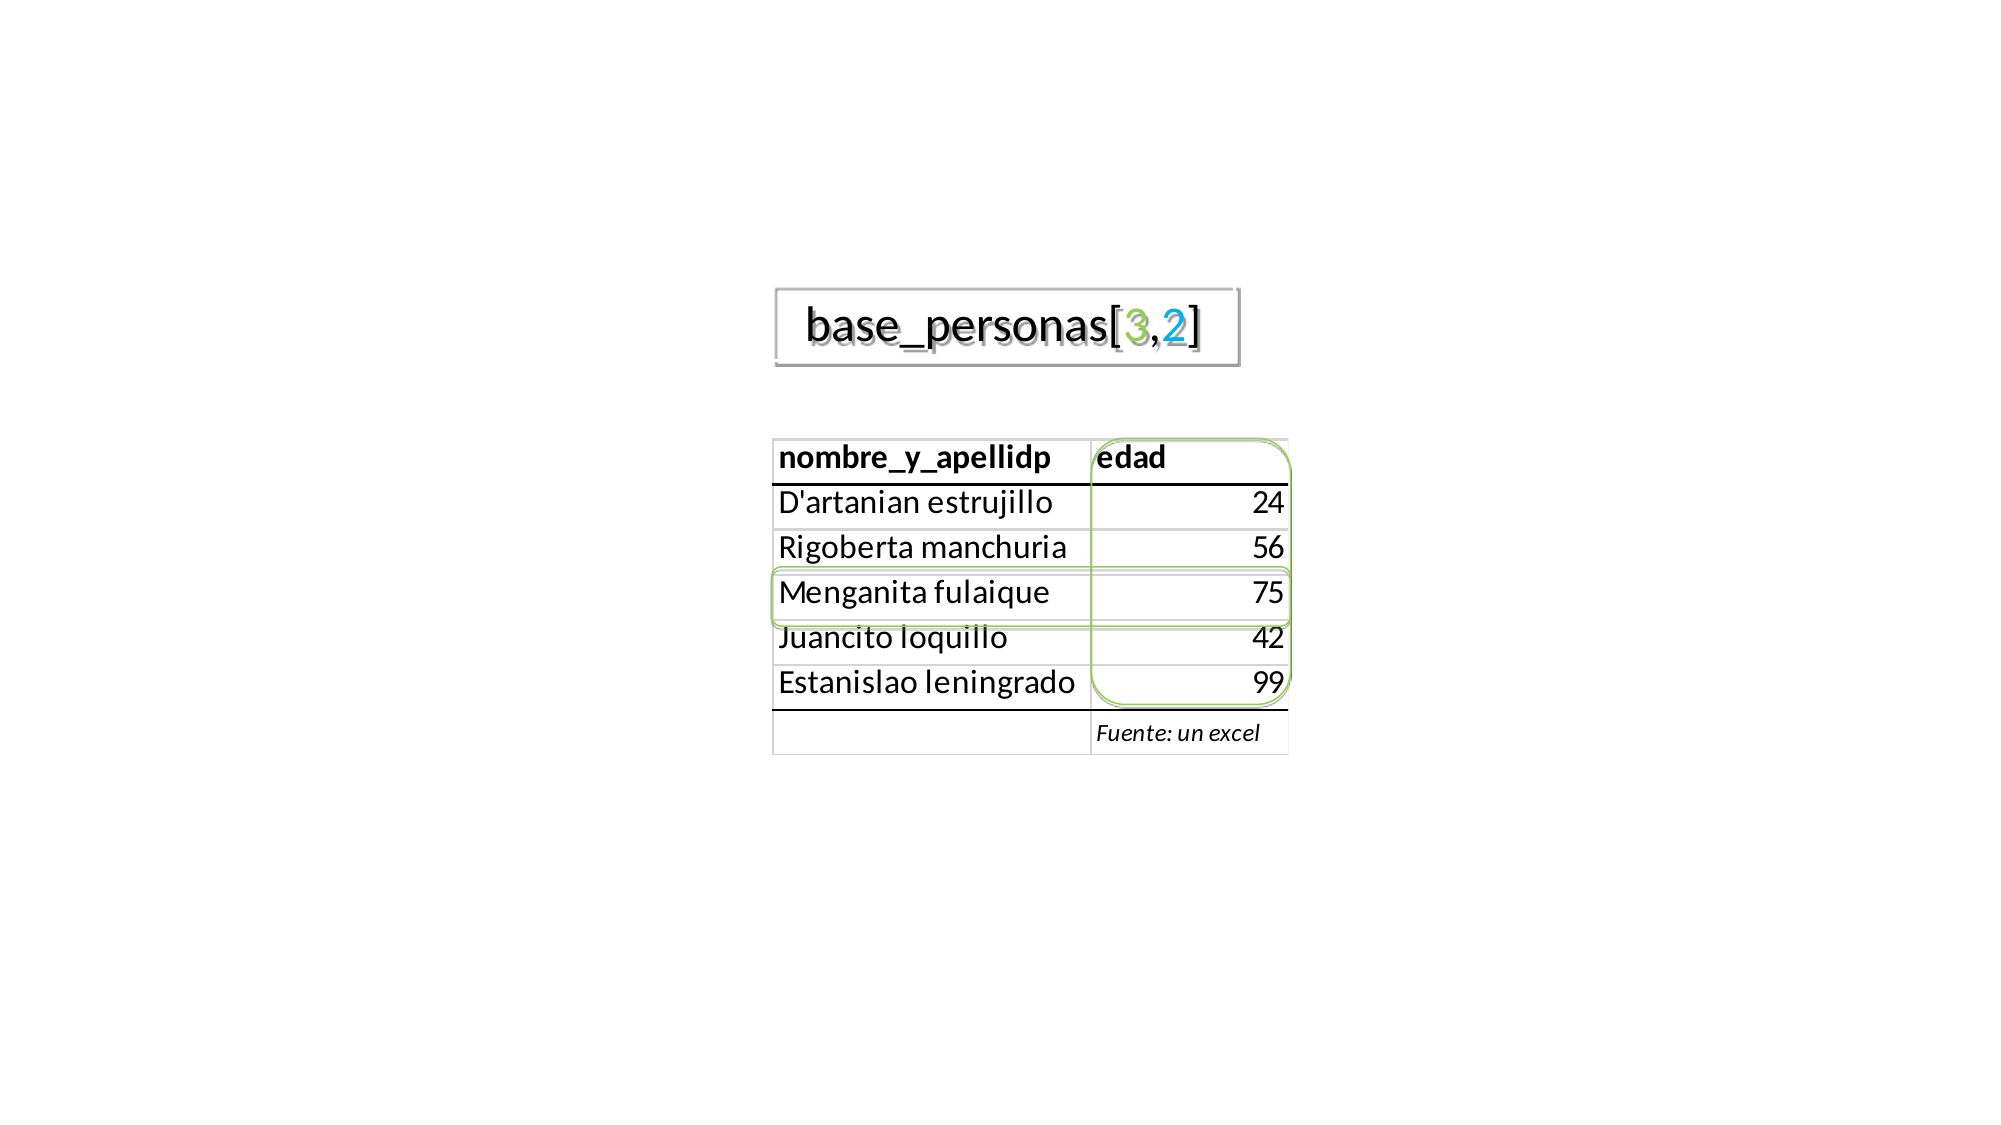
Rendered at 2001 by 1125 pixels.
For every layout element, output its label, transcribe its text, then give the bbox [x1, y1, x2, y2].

picture [773, 572, 1090, 625]
text_box base_personas[3,2] [771, 284, 1235, 361]
picture [771, 625, 1291, 757]
picture [1093, 572, 1288, 625]
picture [771, 438, 1114, 571]
picture [1093, 627, 1289, 703]
picture [1093, 443, 1289, 569]
picture [1267, 438, 1291, 462]
